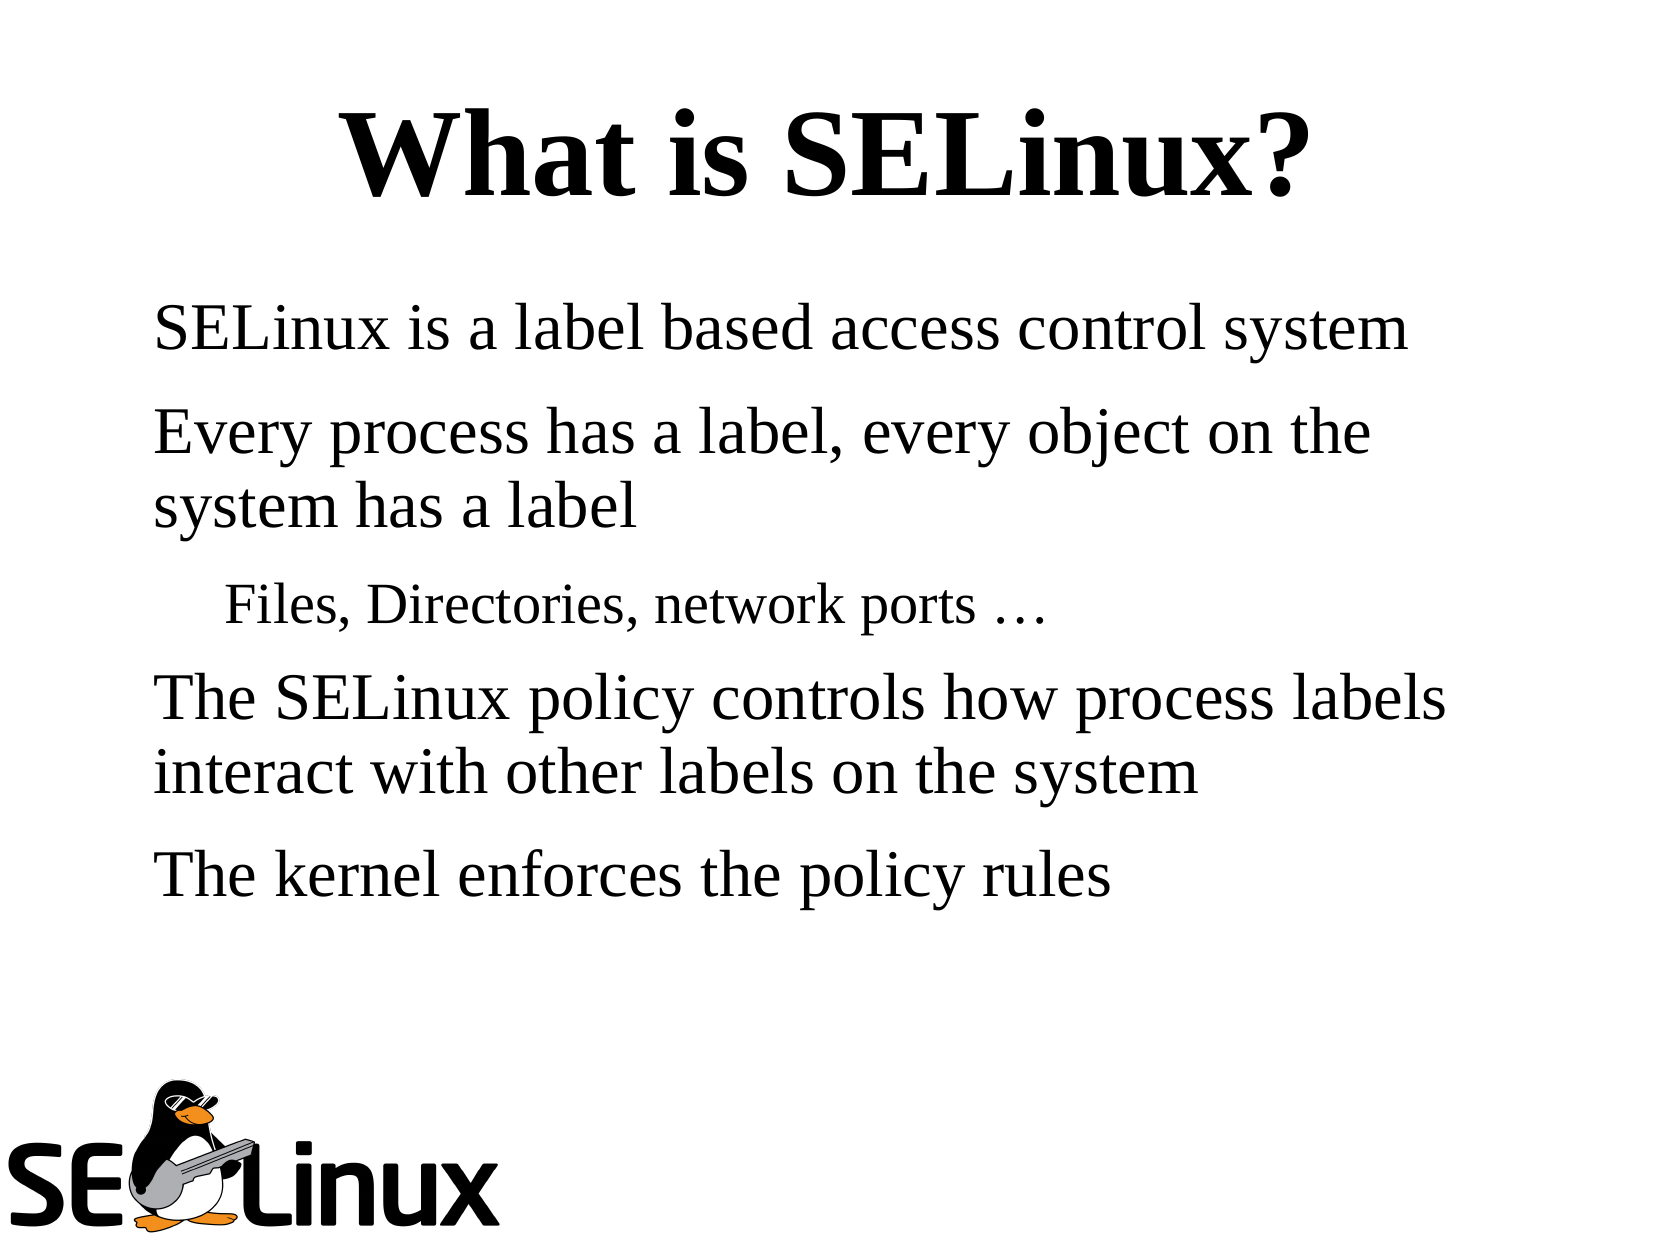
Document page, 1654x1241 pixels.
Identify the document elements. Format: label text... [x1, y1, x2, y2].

list SELinux is a label based access control system Every process has a label, every object on the system has a label Files, Directories, network ports … The SELinux policy controls how process labels interact with other labels on the system The kernel enforces the policy rules [82, 290, 1571, 1010]
picture [0, 919, 526, 1241]
title What is SELinux? [82, 49, 1571, 257]
